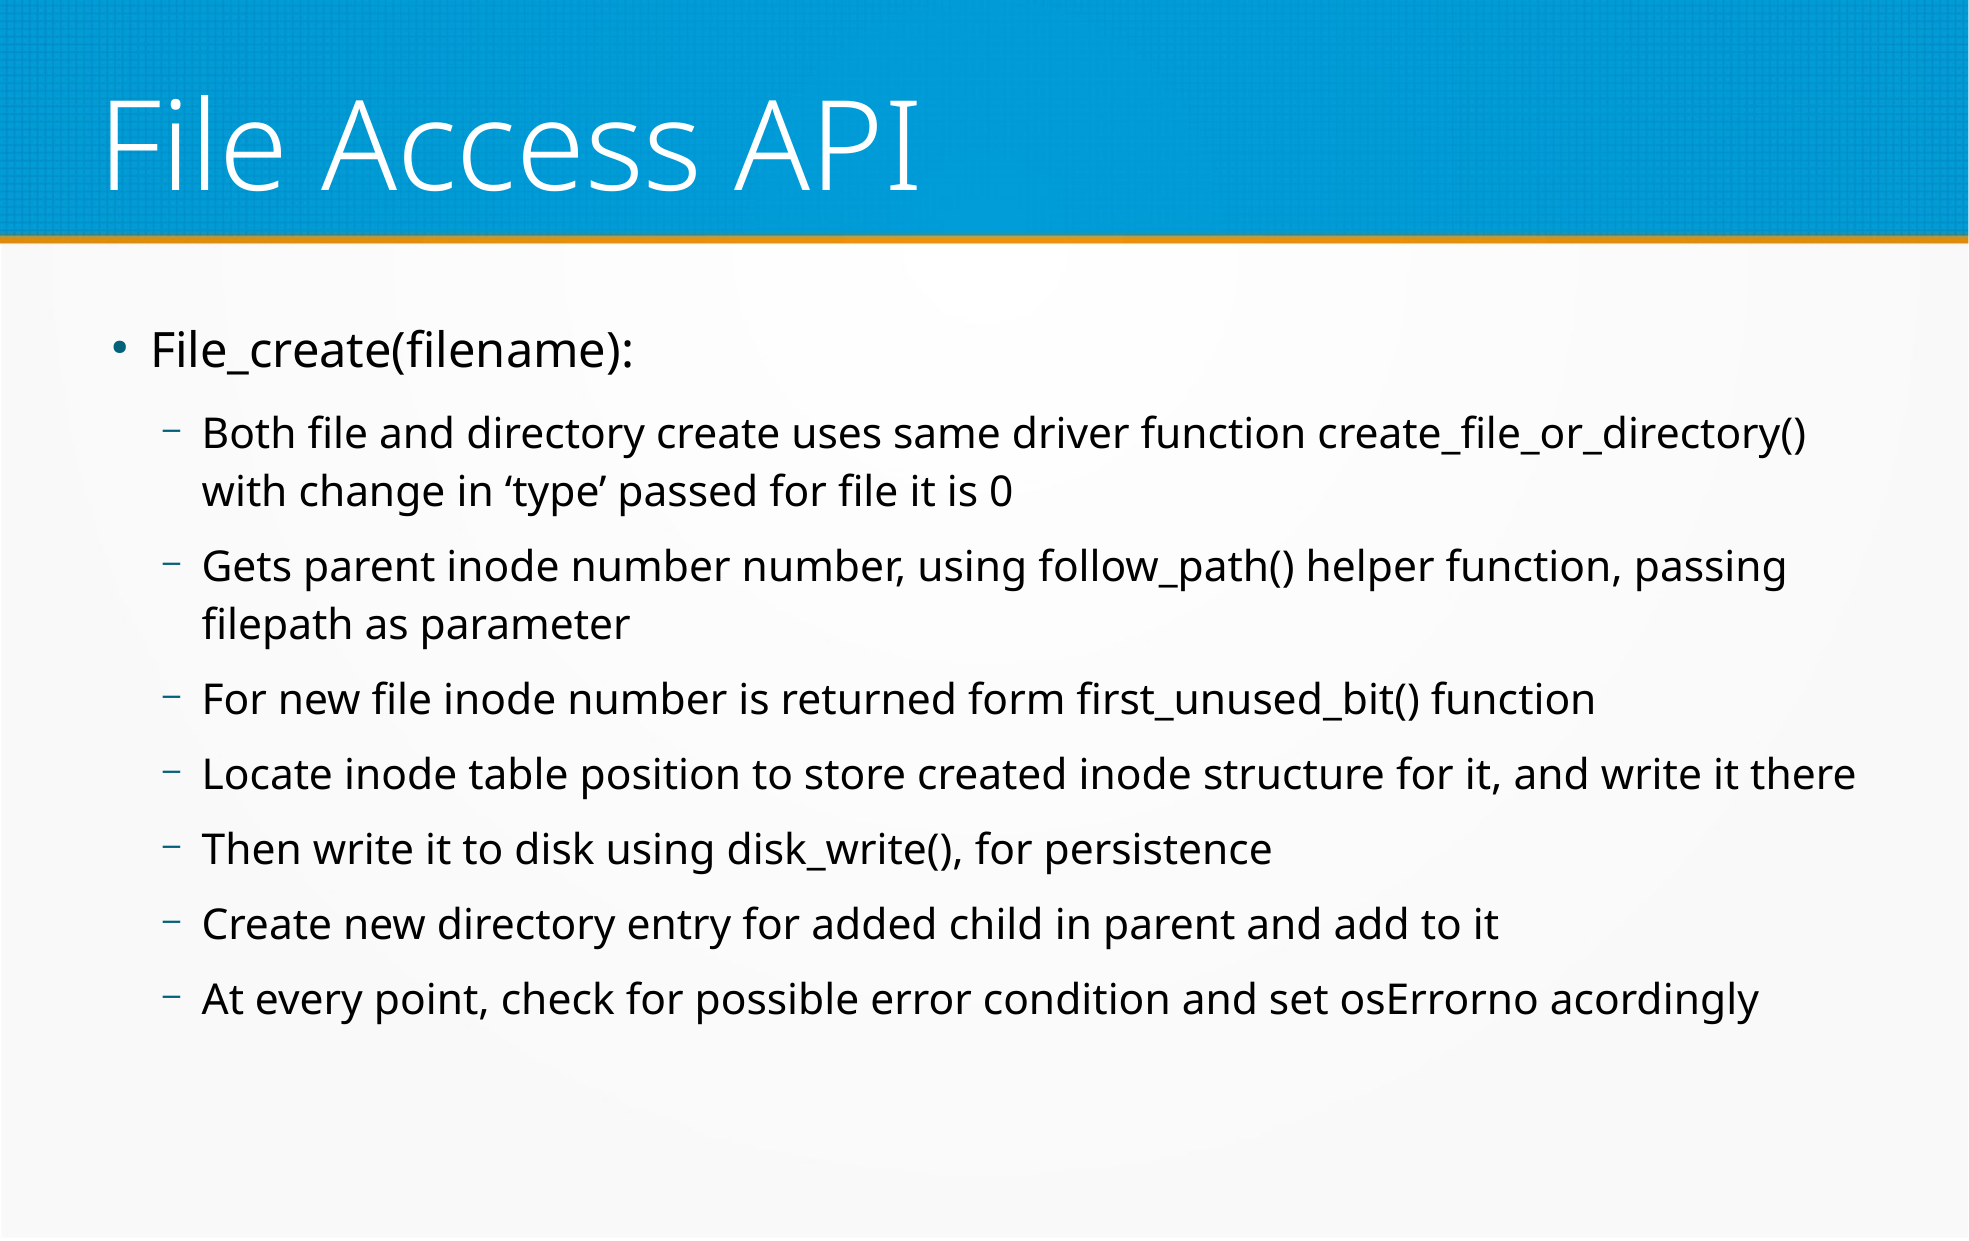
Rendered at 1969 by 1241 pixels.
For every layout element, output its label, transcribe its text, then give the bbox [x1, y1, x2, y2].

title File Access API [98, 19, 1870, 227]
list File_create(filename): Both file and directory create uses same driver function create_file_or_directory() with change in ‘type’ passed for file it is 0 Gets parent inode number number, using follow_path() helper function, passing filepath as parameter For new file inode number is returned form first_unused_bit() function Locate inode table position to store created inode structure for it, and write it there Then write it to disk using disk_write(), for persistence Create new directory entry for added child in parent and add to it At every point, check for possible error condition and set osErrorno acordingly [98, 315, 1861, 1081]
picture [0, 233, 1969, 1241]
